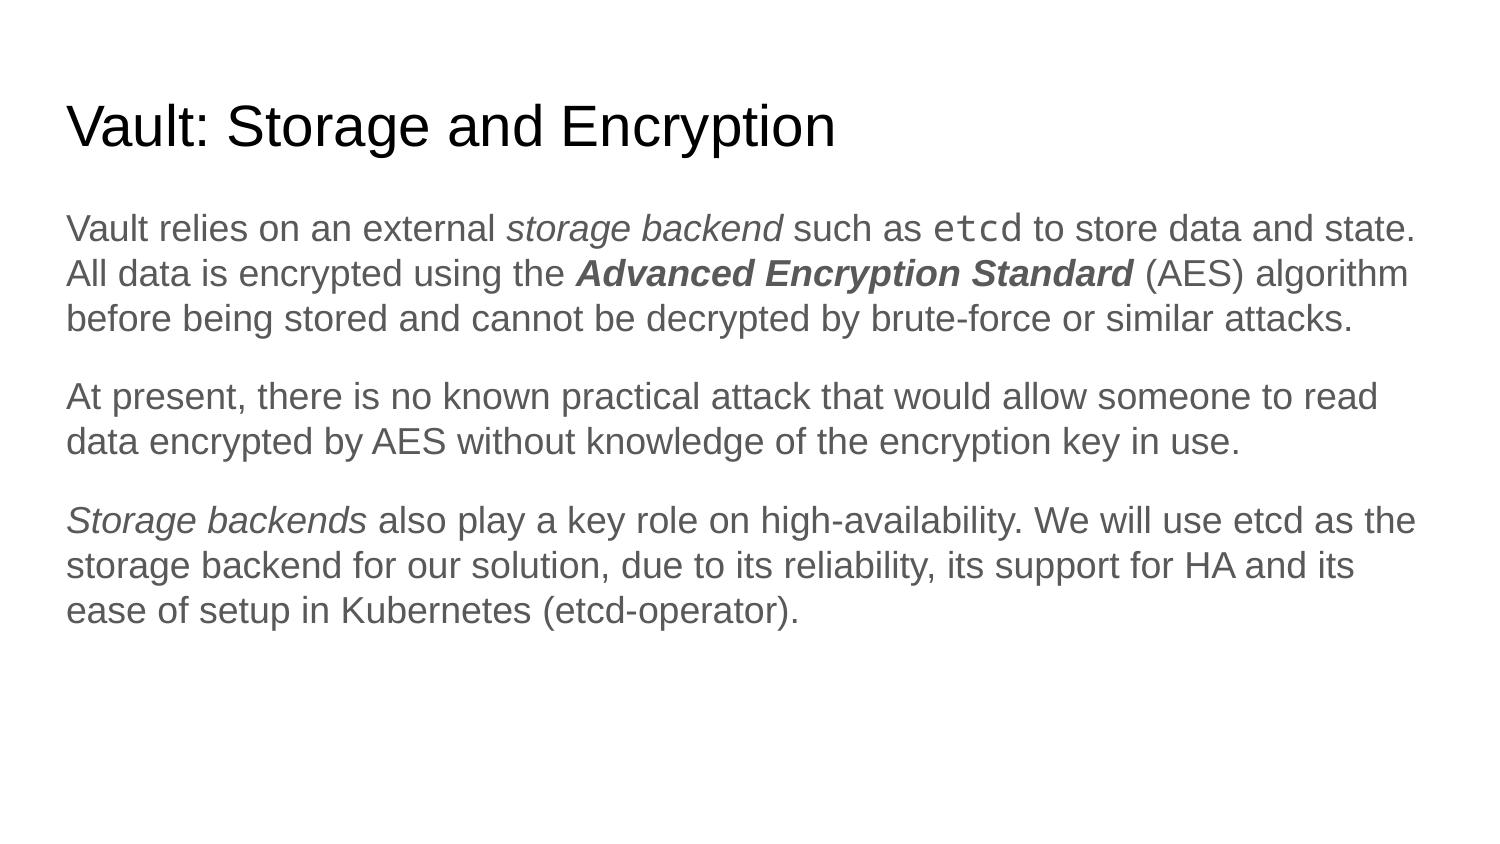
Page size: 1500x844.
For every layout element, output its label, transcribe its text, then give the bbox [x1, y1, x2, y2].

list Vault relies on an external storage backend such as etcd to store data and state. All data is encrypted using the Advanced Encryption Standard (AES) algorithm before being stored and cannot be decrypted by brute-force or similar attacks. At present, there is no known practical attack that would allow someone to read data encrypted by AES without knowledge of the encryption key in use. Storage backends also play a key role on high-availability. We will use etcd as the storage backend for our solution, due to its reliability, its support for HA and its ease of setup in Kubernetes (etcd-operator). [51, 189, 1449, 750]
title Vault: Storage and Encryption [51, 72, 1449, 167]
